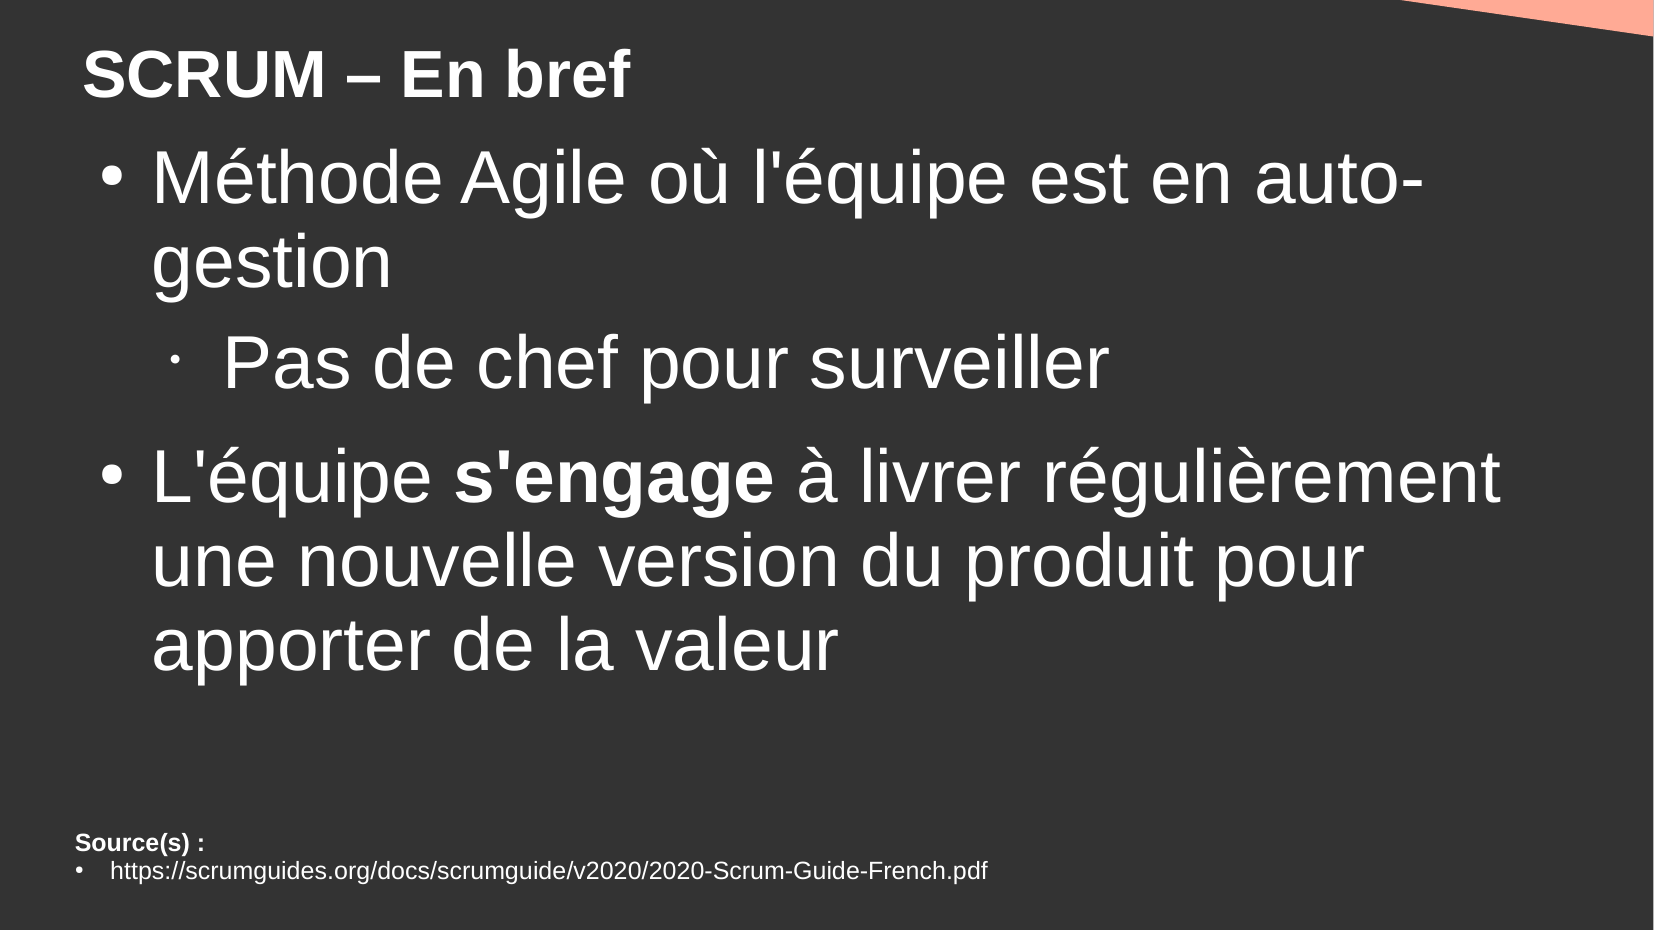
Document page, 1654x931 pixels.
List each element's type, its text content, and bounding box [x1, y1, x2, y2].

text_box [1400, 0, 1654, 37]
title SCRUM – En bref [82, 37, 1571, 122]
text_box Source(s) : https://scrumguides.org/docs/scrumguide/v2020/2020-Scrum-Guide-French.pdf [60, 821, 1546, 921]
list Méthode Agile où l'équipe est en auto-gestion Pas de chef pour surveiller L'équipe s'engage à livrer régulièrement une nouvelle version du produit pour apporter de la valeur [80, 135, 1620, 777]
